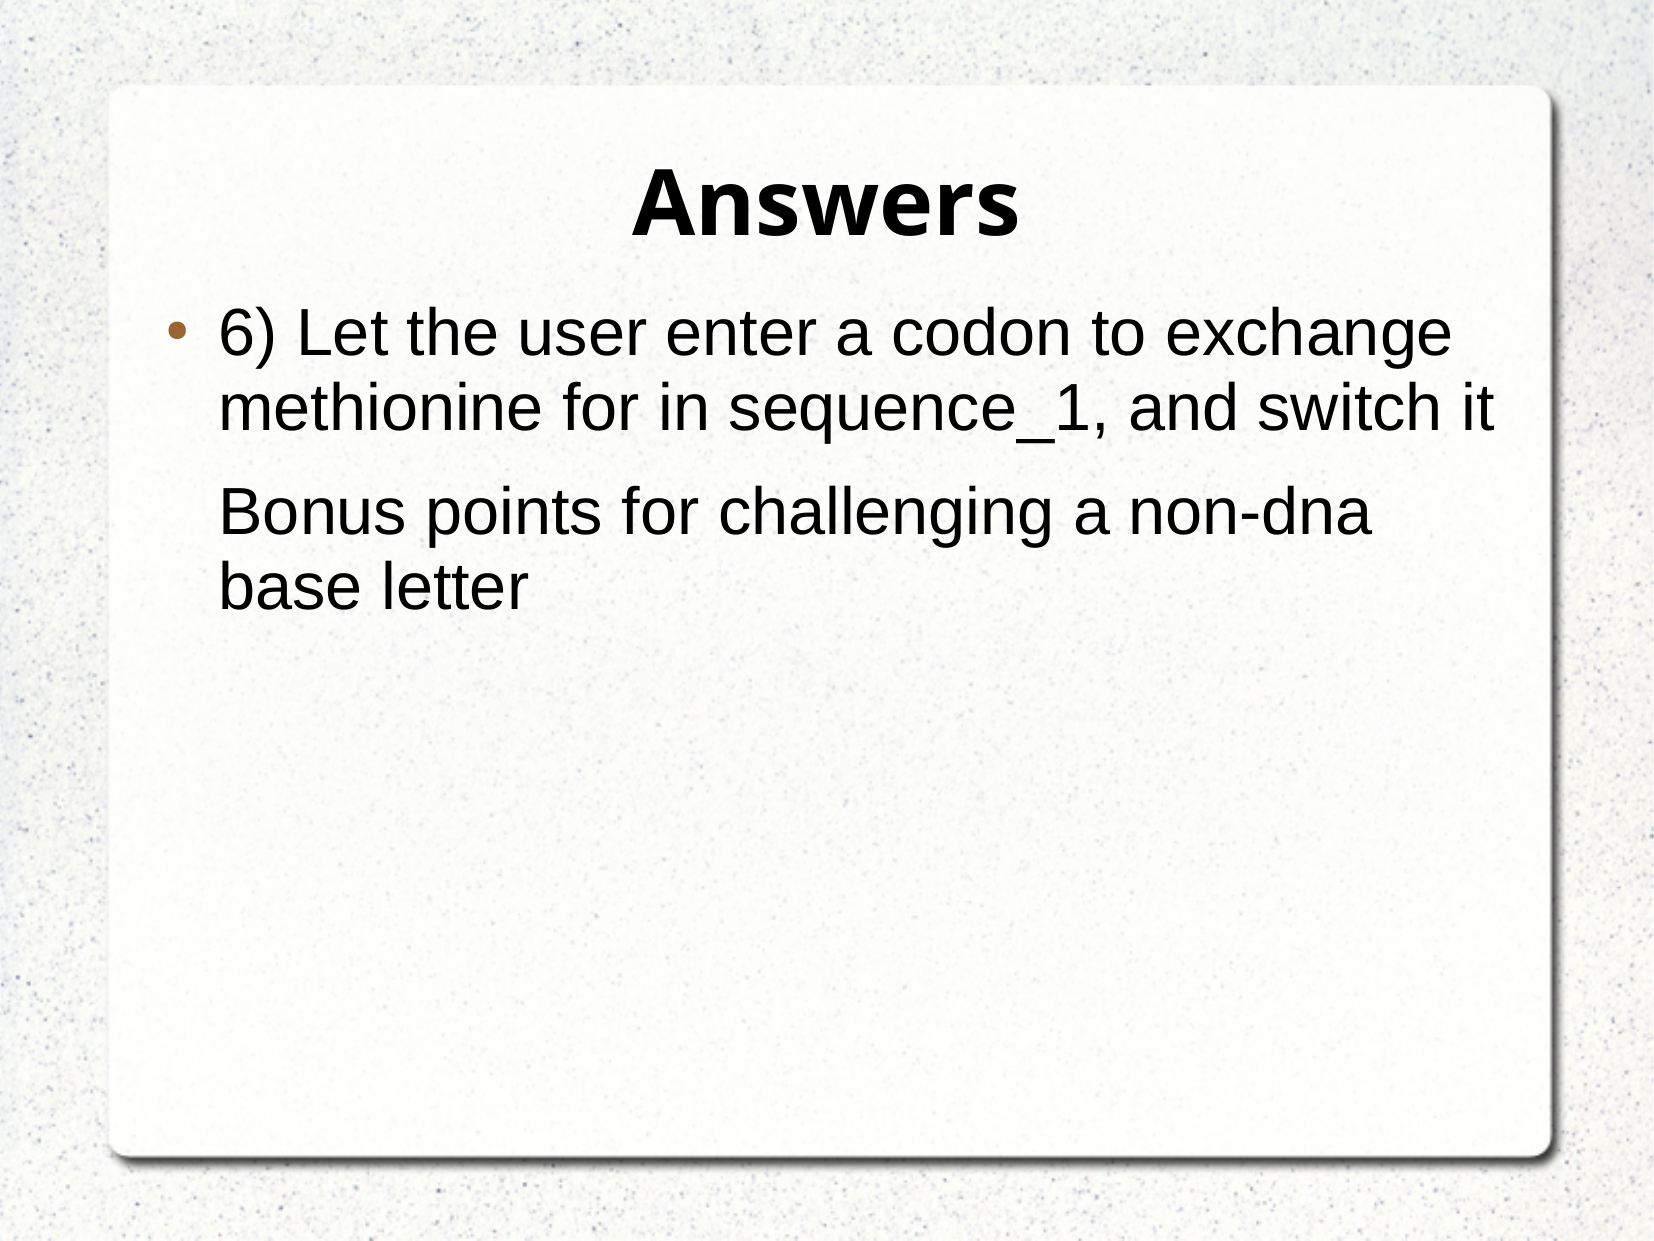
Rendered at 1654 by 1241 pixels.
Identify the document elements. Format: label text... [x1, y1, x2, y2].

list 6) Let the user enter a codon to exchange methionine for in sequence_1, and switch it Bonus points for challenging a non-dna base letter [147, 295, 1506, 931]
title Answers [118, 96, 1536, 304]
picture [0, 0, 1654, 1241]
